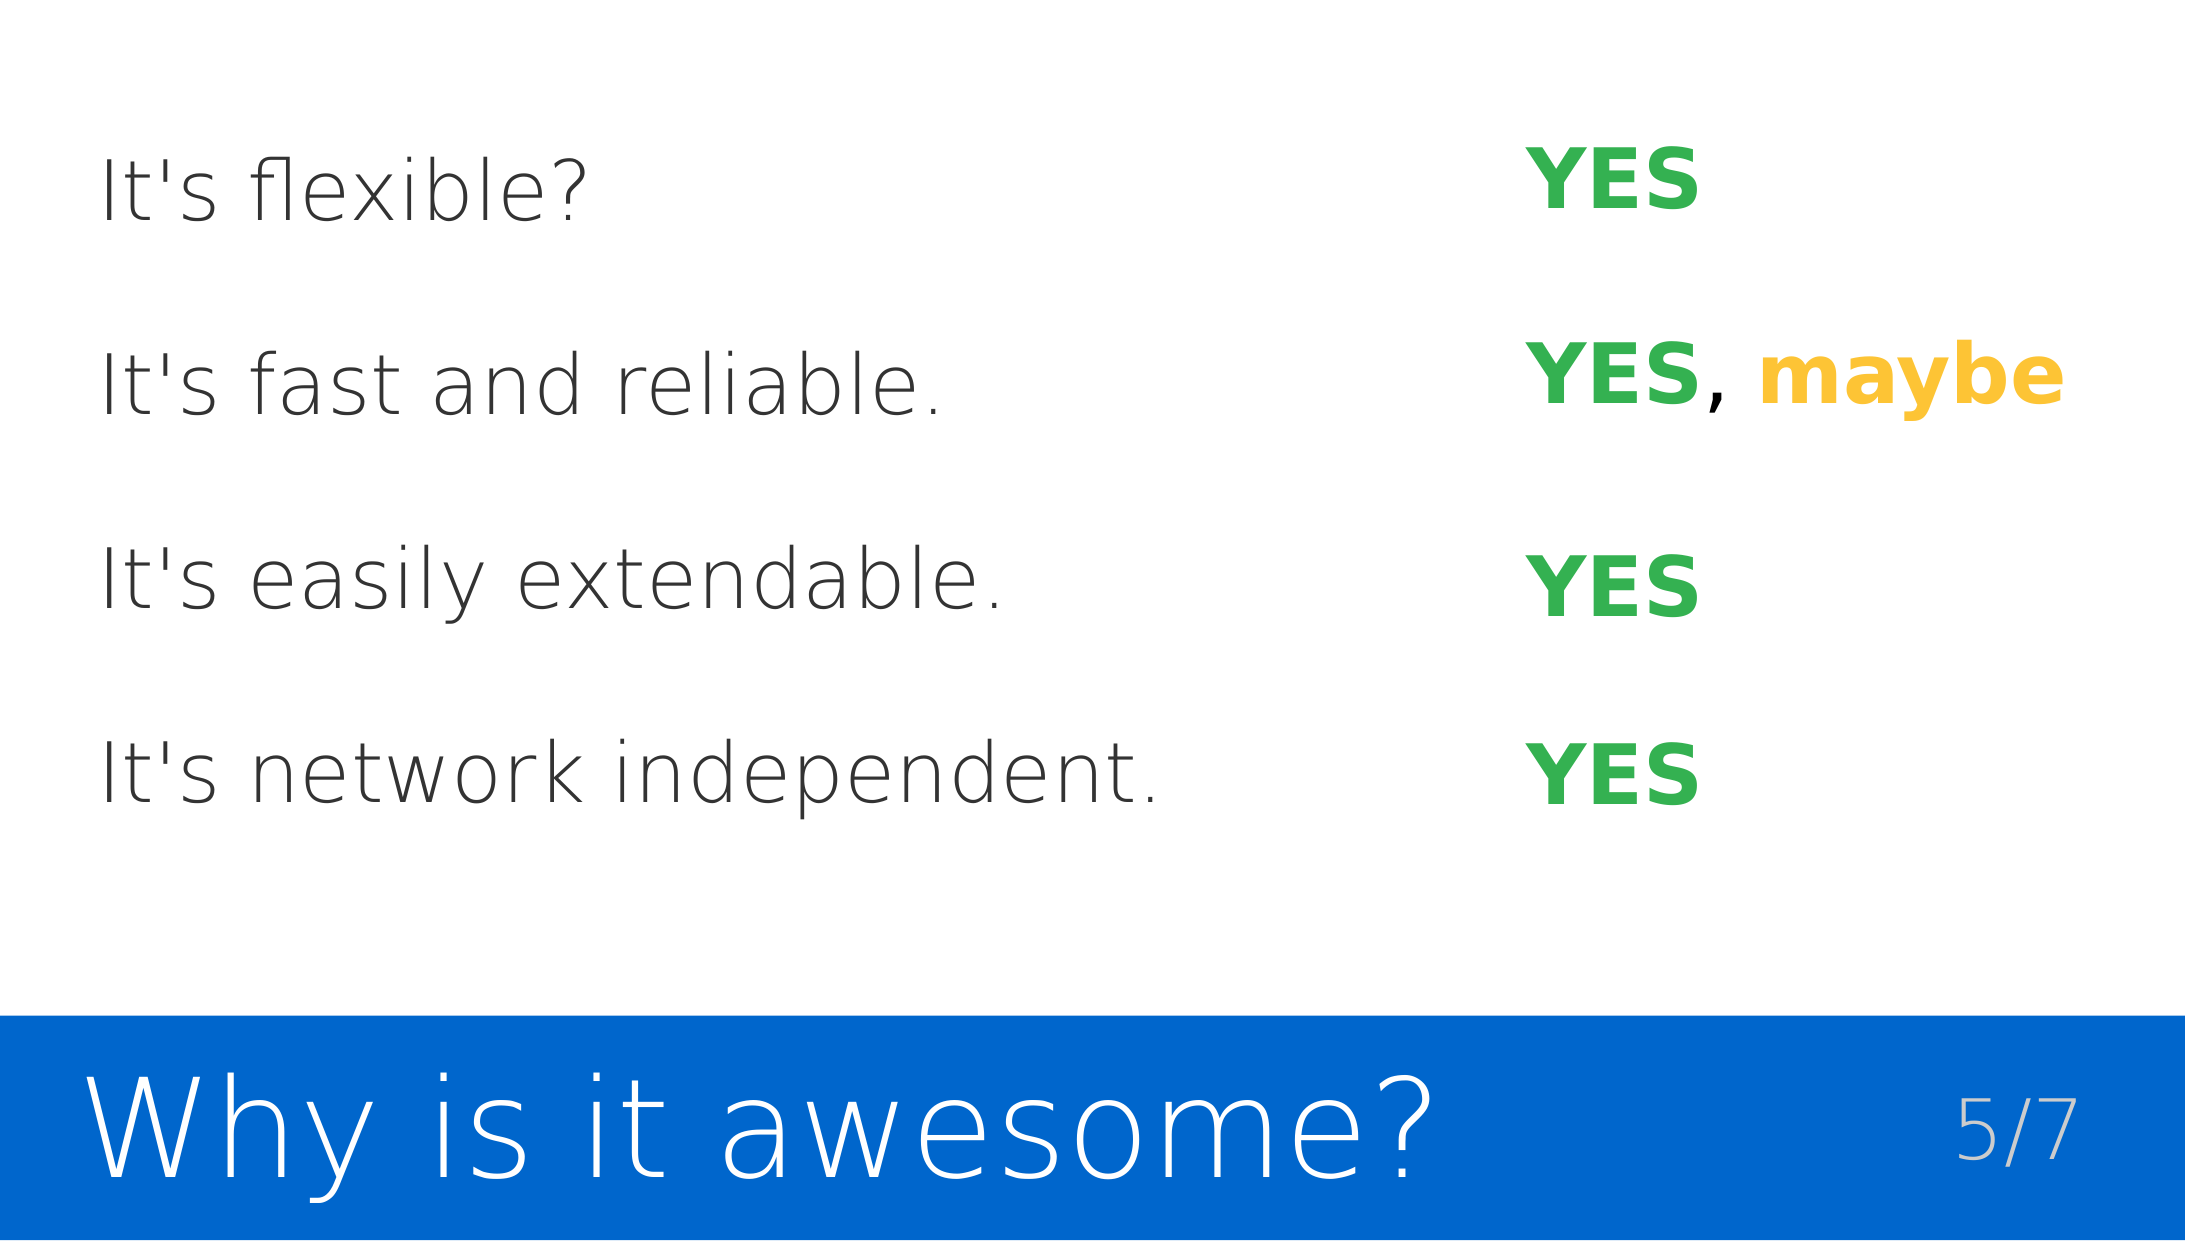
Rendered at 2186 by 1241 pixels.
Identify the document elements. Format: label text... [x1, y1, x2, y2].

text_box It's flexible? It's fast and reliable. It's easily extendable. It's network independent. [82, 136, 2126, 922]
text_box YES [1511, 720, 1985, 833]
text_box 5/7 [1937, 1074, 2174, 1187]
text_box YES [1511, 124, 1985, 237]
text_box YES, maybe [1511, 318, 2115, 528]
text_box [0, 1015, 2185, 1241]
text_box YES [1511, 531, 1985, 644]
text_box Why is it awesome? [62, 1041, 2071, 1224]
